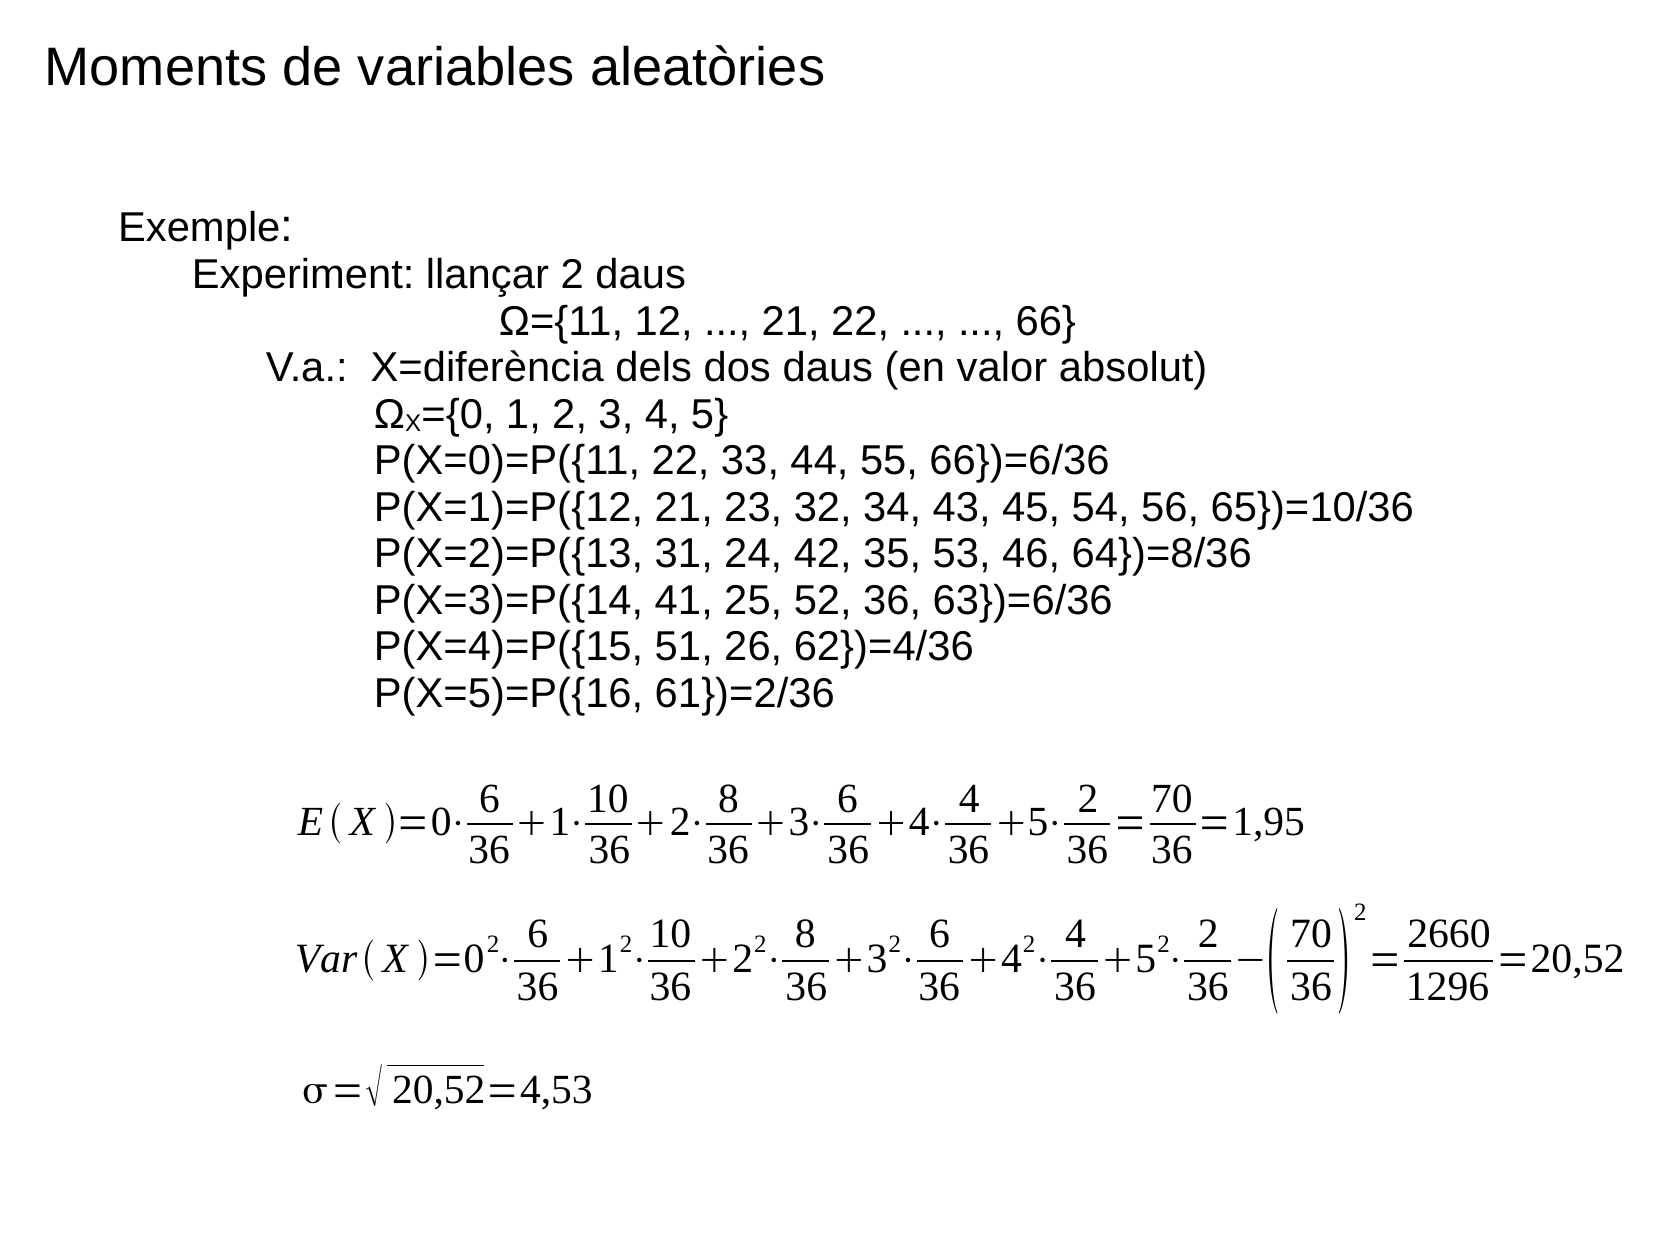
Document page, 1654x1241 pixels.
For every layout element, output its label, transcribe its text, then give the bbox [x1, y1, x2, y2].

chart [288, 774, 1311, 875]
chart [295, 1062, 600, 1114]
chart [288, 898, 1632, 1016]
text_box Moments de variables aleatòries Exemple: Experiment: llançar 2 daus Ω={11, 12, ..., 21, 22, ..., ..., 66} V.a.: X=diferència dels dos daus (en valor absolut) ΩX={0, 1, 2, 3, 4, 5} P(X=0)=P({11, 22, 33, 44, 55, 66})=6/36 P(X=1)=P({12, 21, 23, 32, 34, 43, 45, 54, 56, 65})=10/36 P(X=2)=P({13, 31, 24, 42, 35, 53, 46, 64})=8/36 P(X=3)=P({14, 41, 25, 52, 36, 63})=6/36 P(X=4)=P({15, 51, 26, 62})=4/36 P(X=5)=P({16, 61})=2/36 [29, 29, 1595, 1093]
